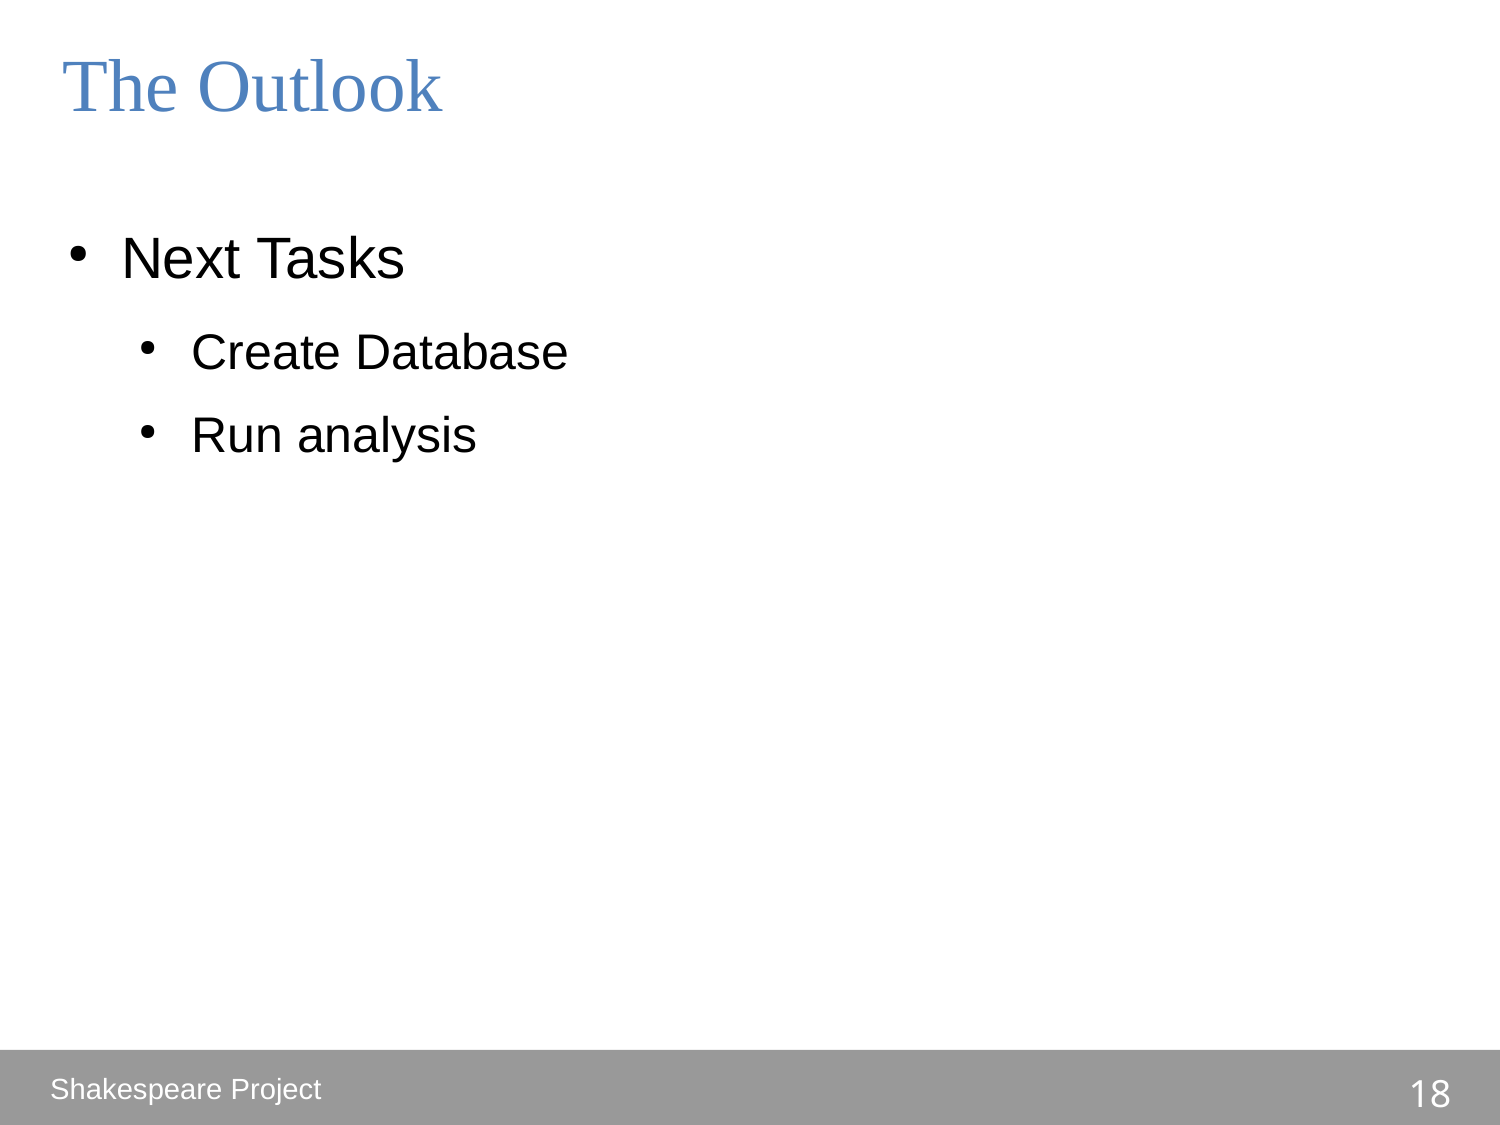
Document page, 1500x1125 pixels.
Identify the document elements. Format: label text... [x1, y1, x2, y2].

slide_number <number> [1393, 1062, 1477, 1111]
list Next Tasks Create Database Run analysis [35, 212, 1423, 910]
title The Outlook [62, 12, 1450, 150]
footer Shakespeare Project [35, 1062, 1276, 1111]
